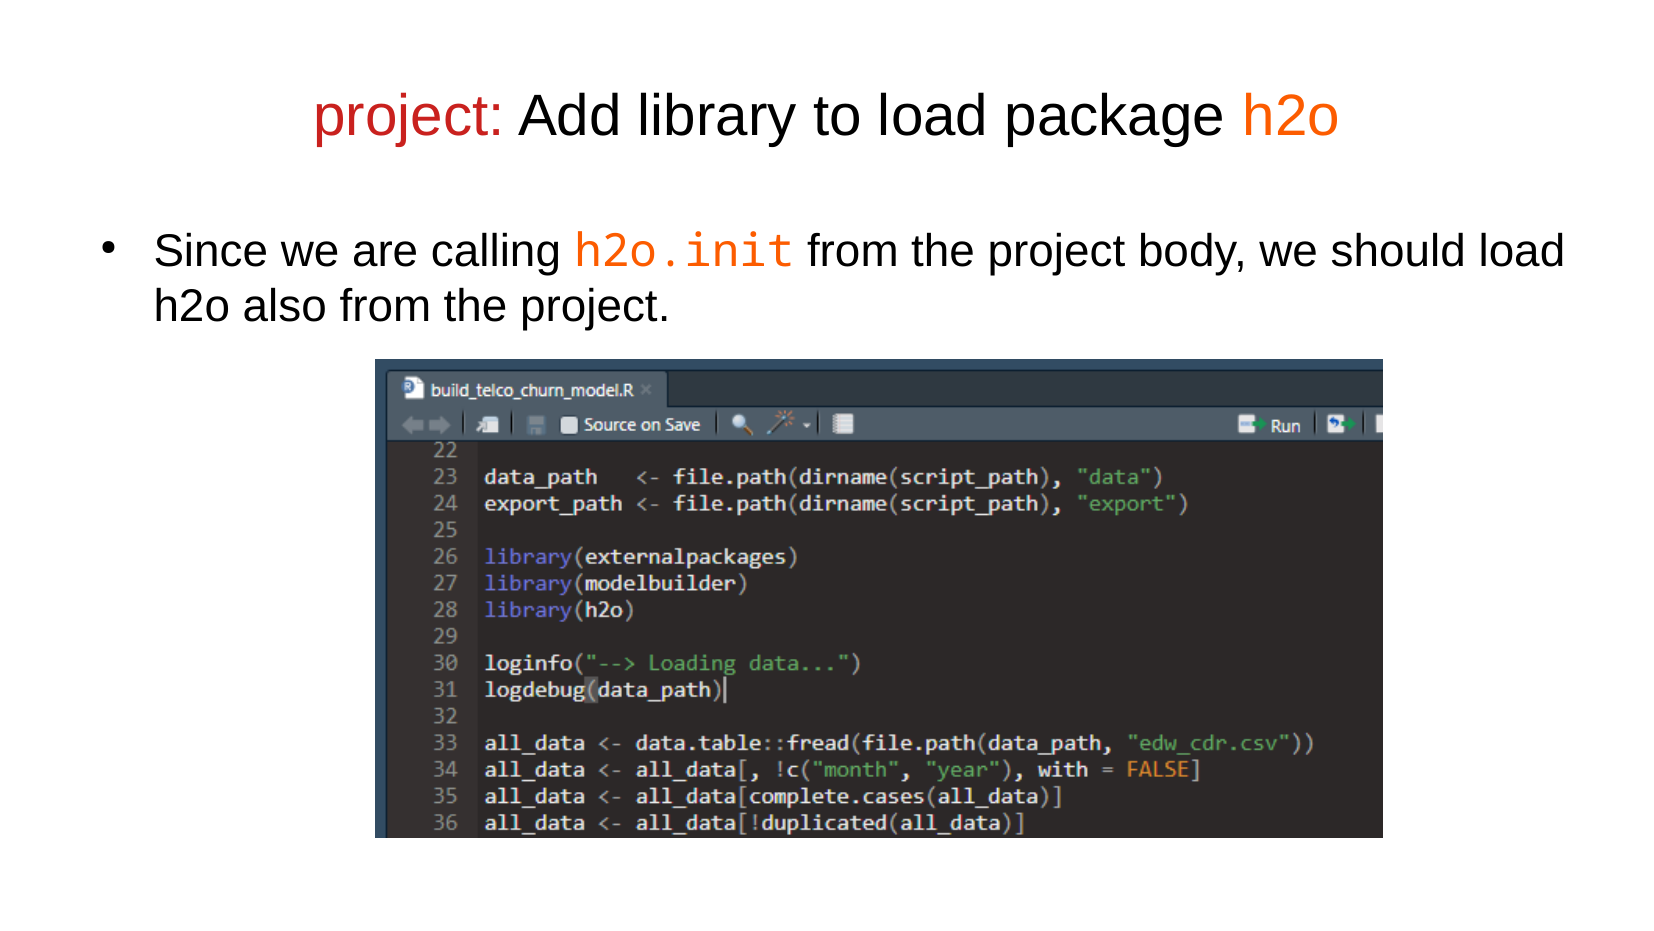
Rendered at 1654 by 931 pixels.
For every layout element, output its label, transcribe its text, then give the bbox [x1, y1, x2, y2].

list Since we are calling h2o.init from the project body, we should load h2o also from the project. [82, 217, 1571, 758]
picture [375, 359, 1383, 838]
title project: Add library to load package h2o [82, 37, 1571, 193]
